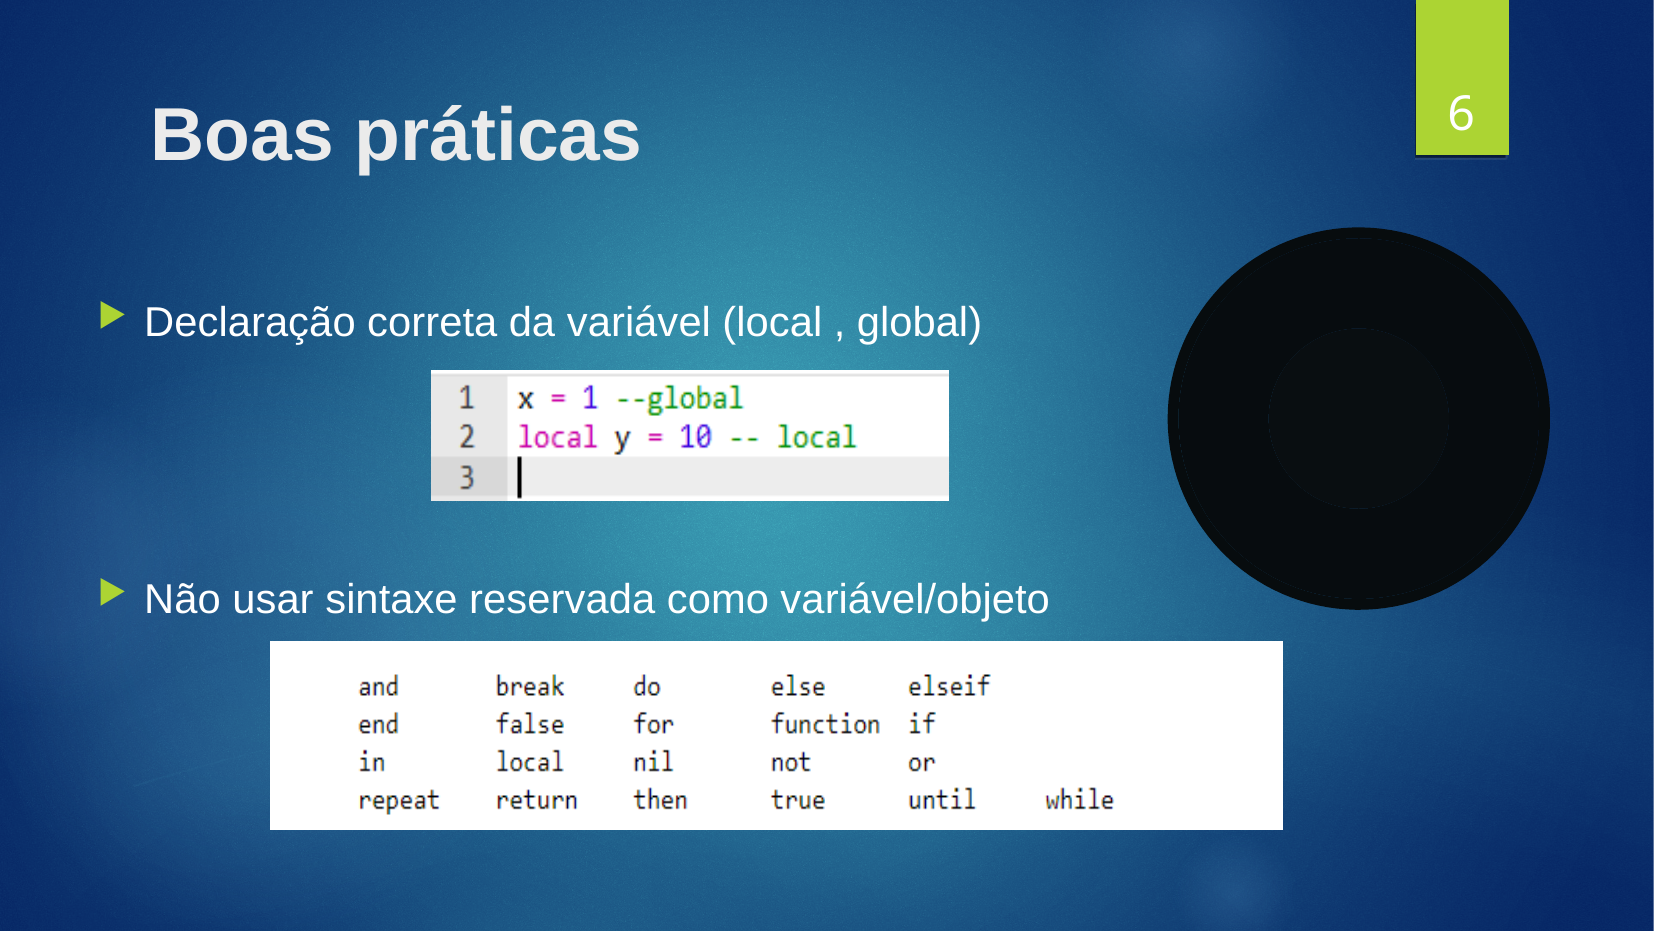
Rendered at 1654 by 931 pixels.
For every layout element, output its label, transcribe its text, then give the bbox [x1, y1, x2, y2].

subtitle Declaração correta da variável (local , global) Não usar sintaxe reservada como variável/objeto [82, 232, 1571, 718]
picture [270, 641, 1283, 830]
text_box [1404, 40, 1518, 51]
picture [431, 370, 949, 501]
text_box 6 [1404, 51, 1518, 156]
title Boas práticas [135, 78, 1436, 232]
